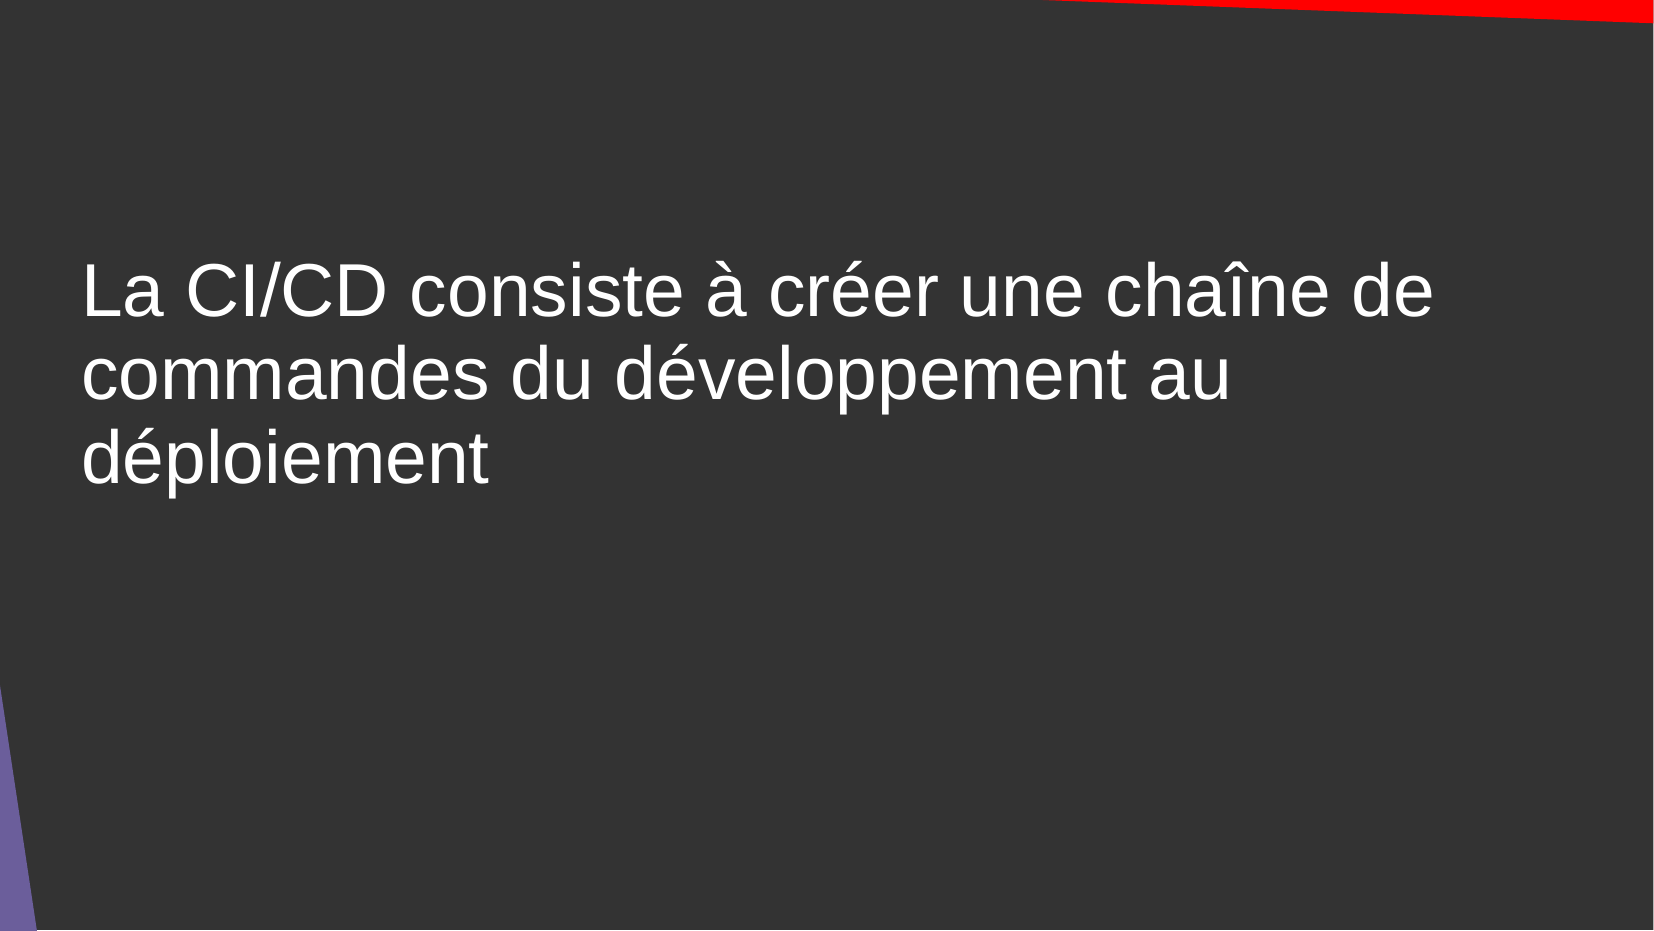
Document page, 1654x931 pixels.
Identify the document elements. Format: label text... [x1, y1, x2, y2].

list La CI/CD consiste à créer une chaîne de commandes du développement au déploiement [80, 248, 1560, 520]
text_box [0, 685, 37, 931]
text_box [1042, 0, 1654, 24]
